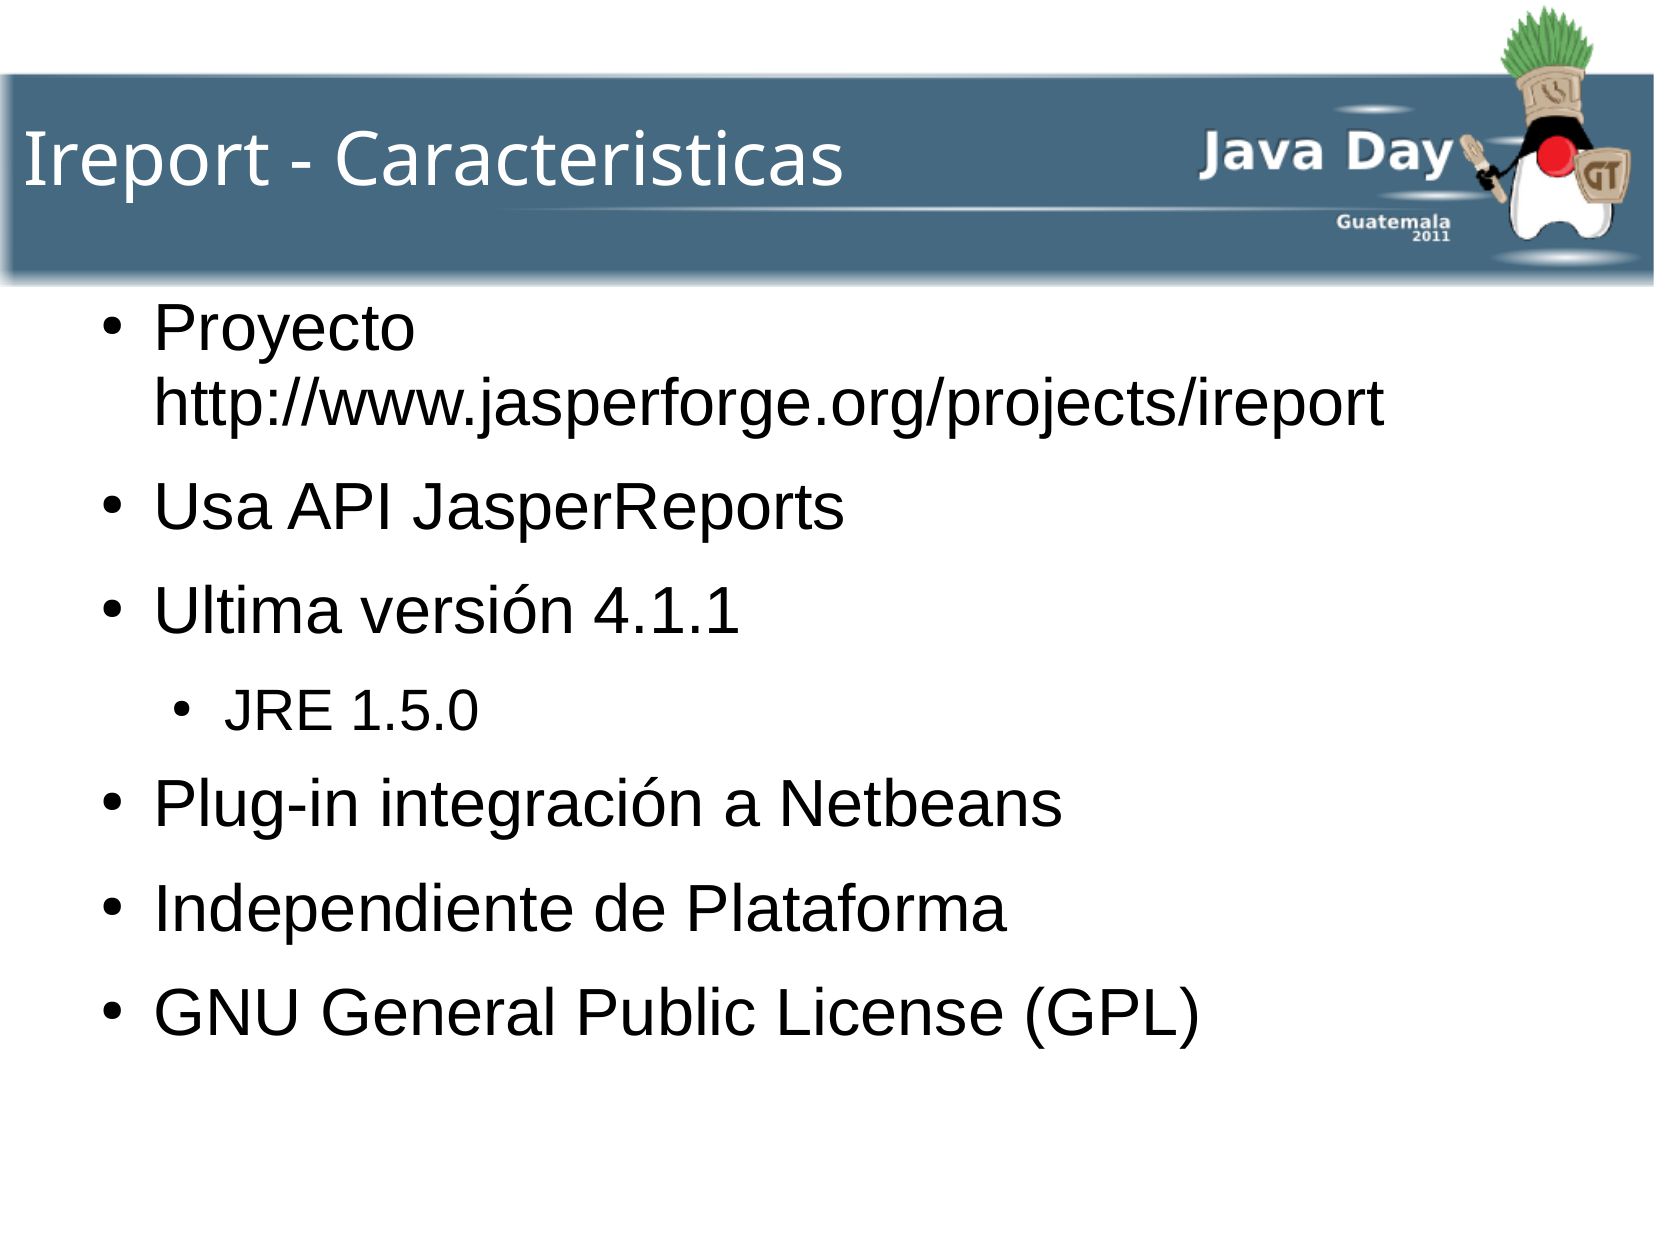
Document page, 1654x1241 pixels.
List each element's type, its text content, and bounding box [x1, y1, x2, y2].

list Proyecto http://www.jasperforge.org/projects/ireport Usa API JasperReports Ultima versión 4.1.1 JRE 1.5.0 Plug-in integración a Netbeans Independiente de Plataforma GNU General Public License (GPL) [82, 290, 1571, 1109]
title Ireport - Caracteristicas [23, 60, 1512, 253]
picture [0, 3, 1654, 287]
